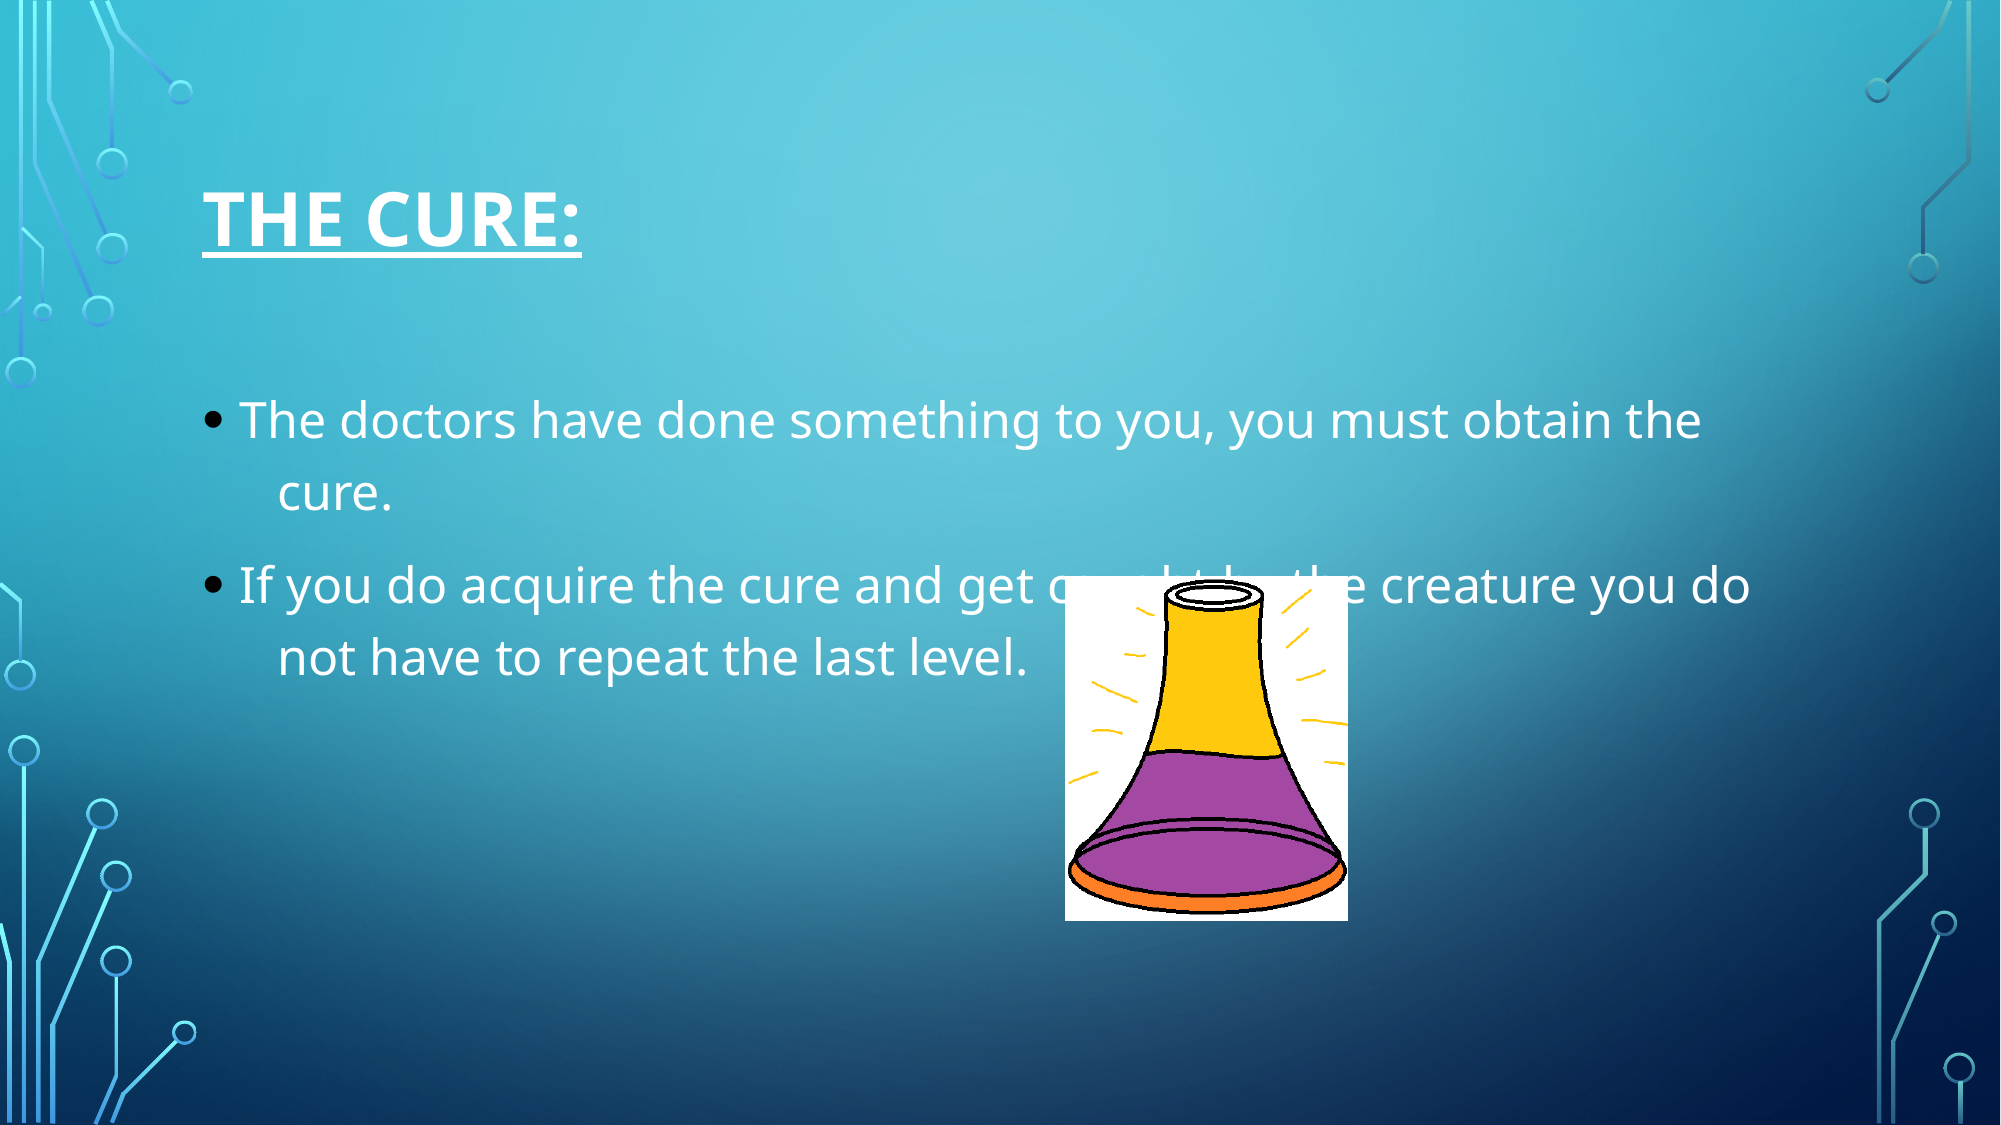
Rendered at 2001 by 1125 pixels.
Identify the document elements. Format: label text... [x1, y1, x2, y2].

list The doctors have done something to you, you must obtain the cure. If you do acquire the cure and get caught by the creature you do not have to repeat the last level. [187, 369, 1813, 951]
picture [1065, 576, 1348, 921]
title The cure: [187, 101, 1813, 344]
